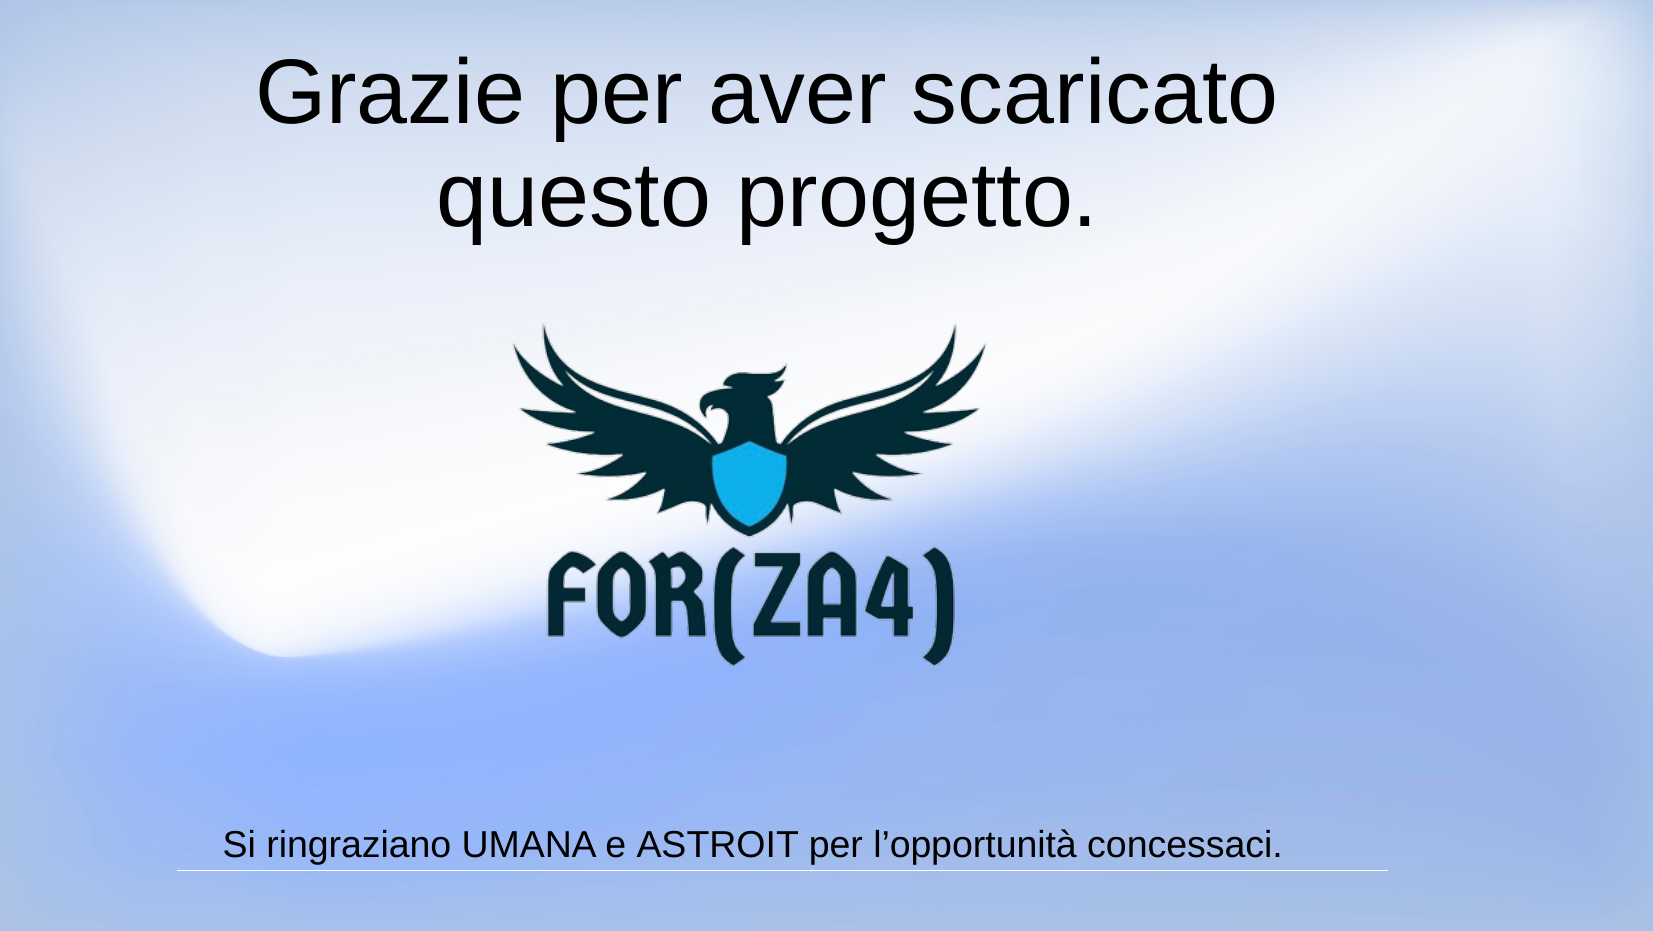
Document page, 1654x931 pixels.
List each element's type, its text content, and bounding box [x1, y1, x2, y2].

text_box Si ringraziano UMANA e ASTROIT per l’opportunità concessaci. [206, 816, 1300, 916]
picture [0, 0, 1654, 931]
text_box Grazie per aver scaricato questo progetto. [118, 33, 1418, 384]
